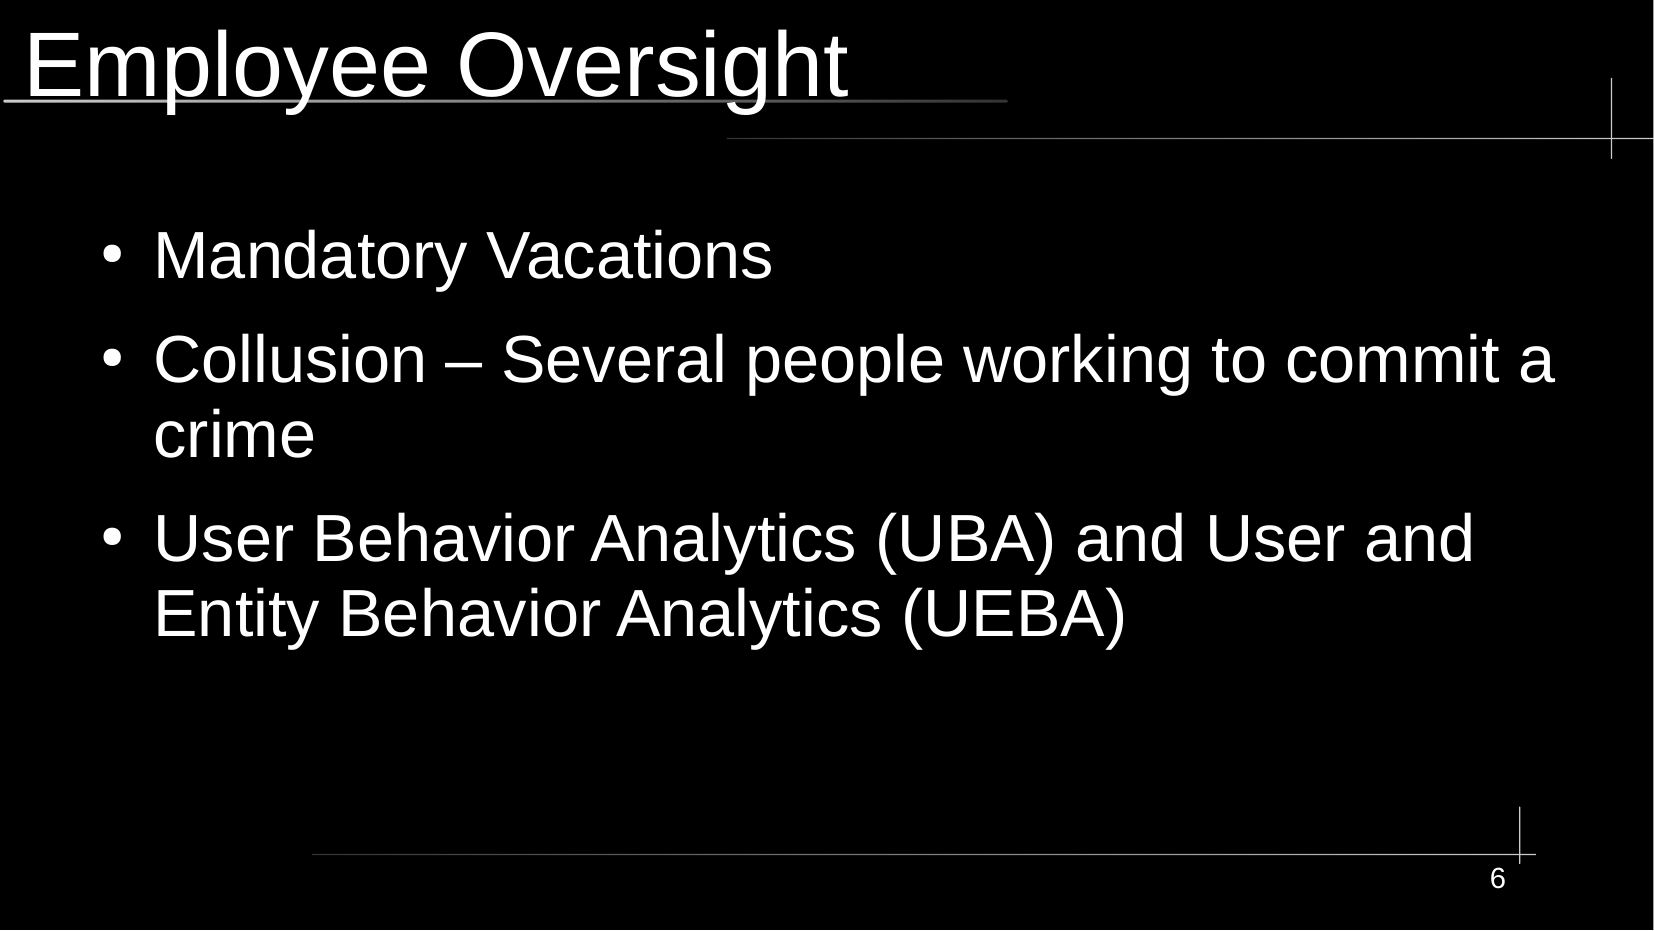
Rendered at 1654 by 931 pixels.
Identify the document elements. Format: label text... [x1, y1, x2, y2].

list Mandatory Vacations Collusion – Several people working to commit a crime User Behavior Analytics (UBA) and User and Entity Behavior Analytics (UEBA) [82, 217, 1571, 758]
title Employee Oversight [23, 11, 1589, 119]
